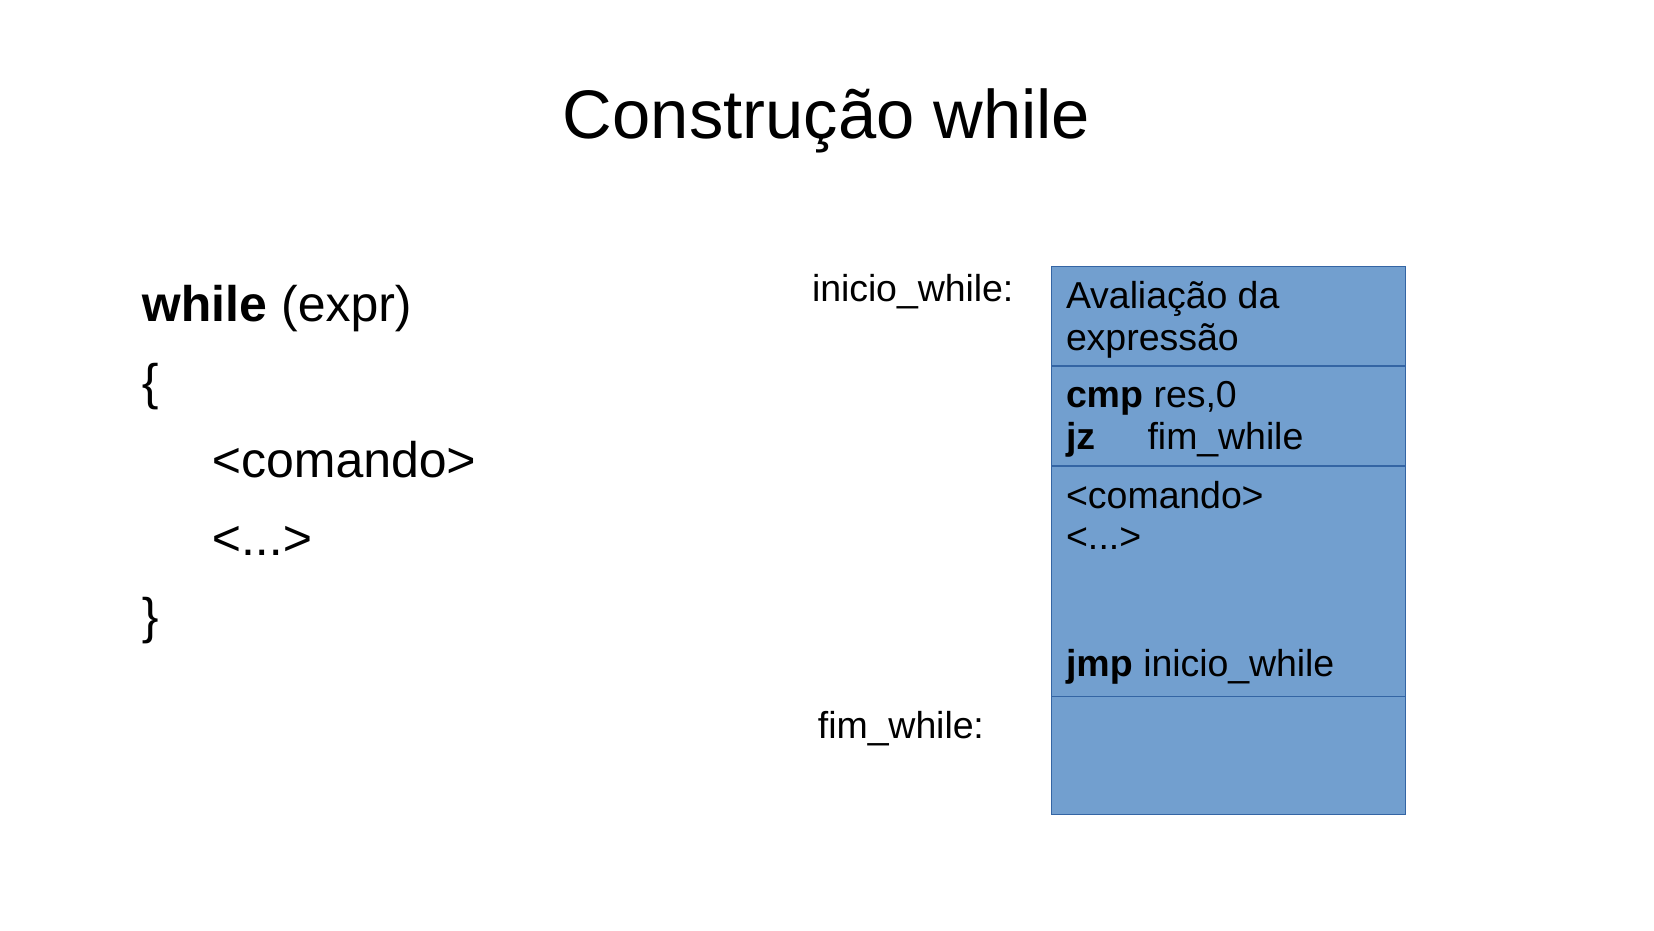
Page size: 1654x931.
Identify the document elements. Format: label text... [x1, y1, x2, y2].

text_box [1051, 696, 1406, 815]
text_box cmp res,0 jz fim_while [1051, 366, 1406, 466]
text_box inicio_while: [797, 259, 1034, 353]
text_box fim_while: [803, 696, 1040, 790]
text_box Avaliação da expressão [1051, 266, 1406, 366]
text_box <comando> <...> jmp inicio_while [1051, 466, 1406, 696]
list while (expr) { <comando> <...> } [70, 276, 544, 733]
title Construção while [82, 37, 1571, 193]
